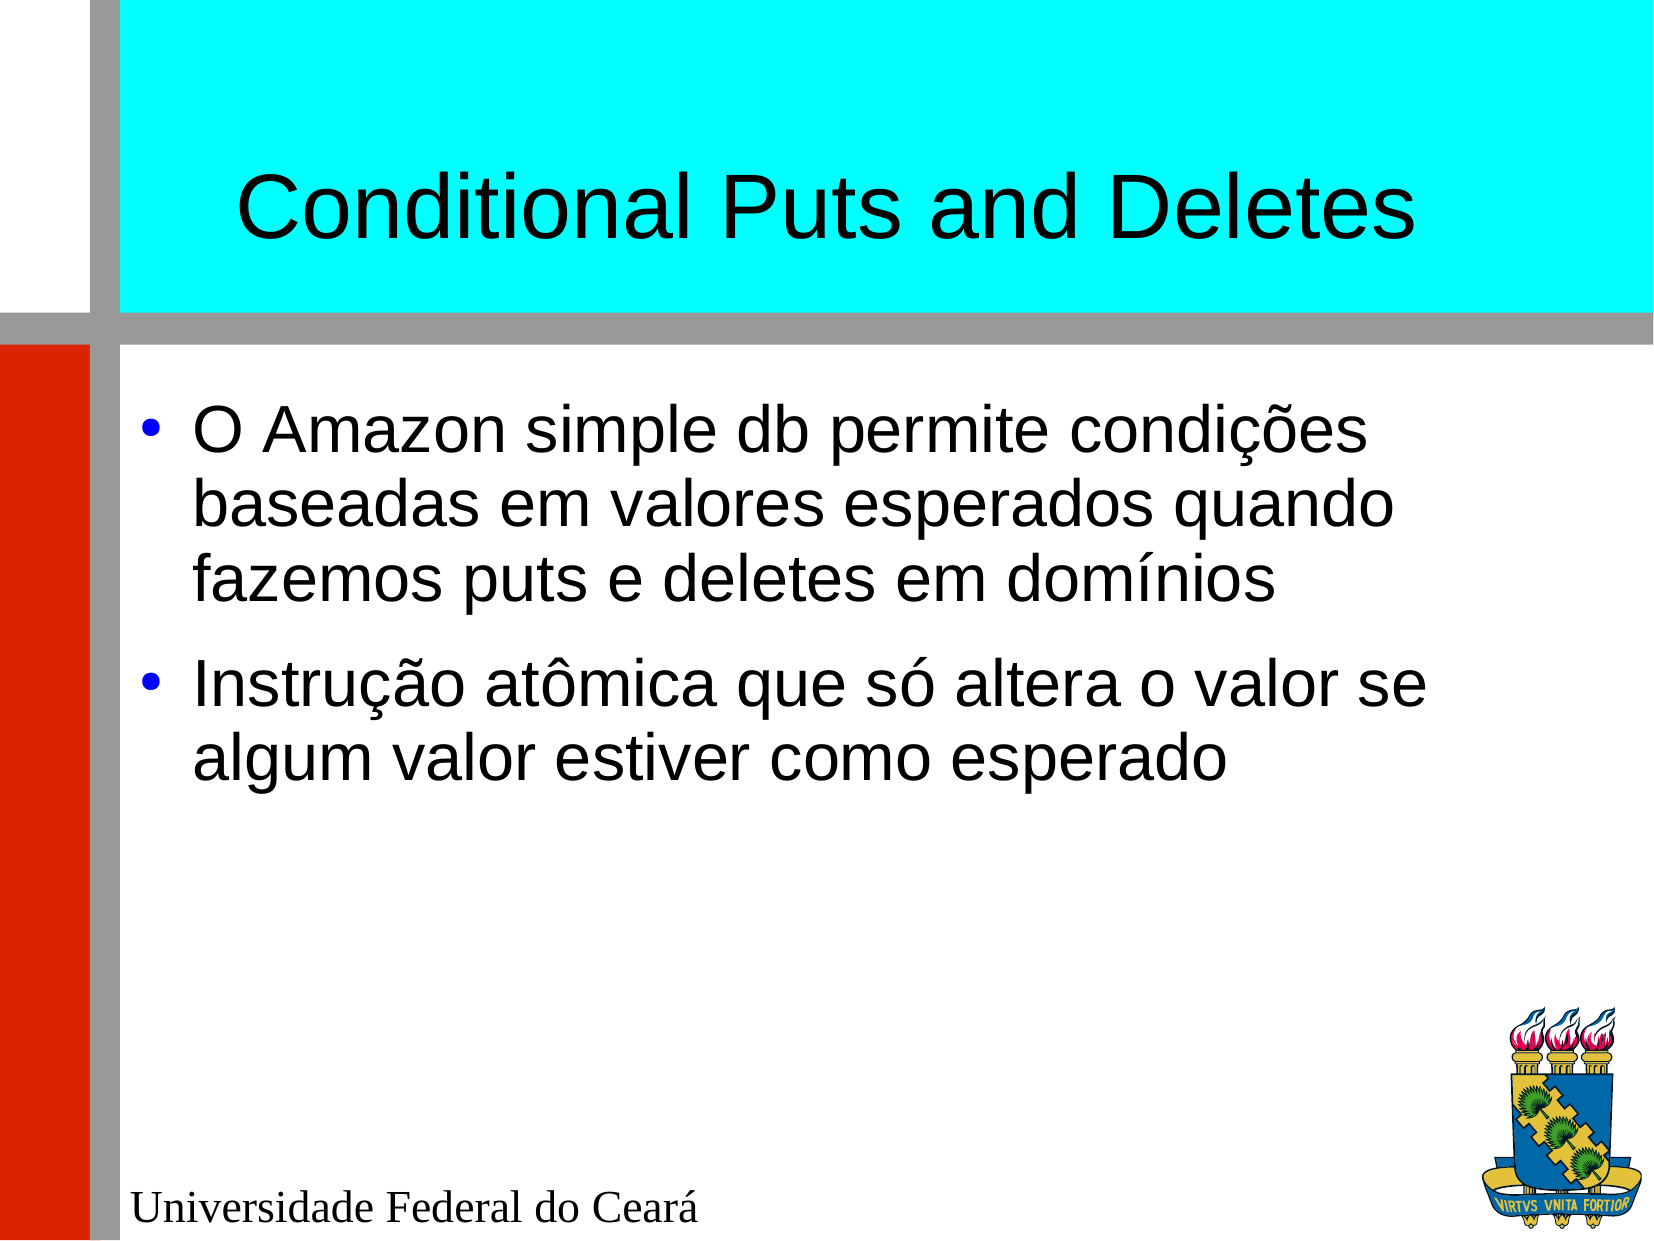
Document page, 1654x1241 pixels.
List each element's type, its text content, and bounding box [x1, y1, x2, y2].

list O Amazon simple db permite condições baseadas em valores esperados quando fazemos puts e deletes em domínios Instrução atômica que só altera o valor se algum valor estiver como esperado [121, 391, 1534, 1111]
title Conditional Puts and Deletes [121, 102, 1534, 310]
